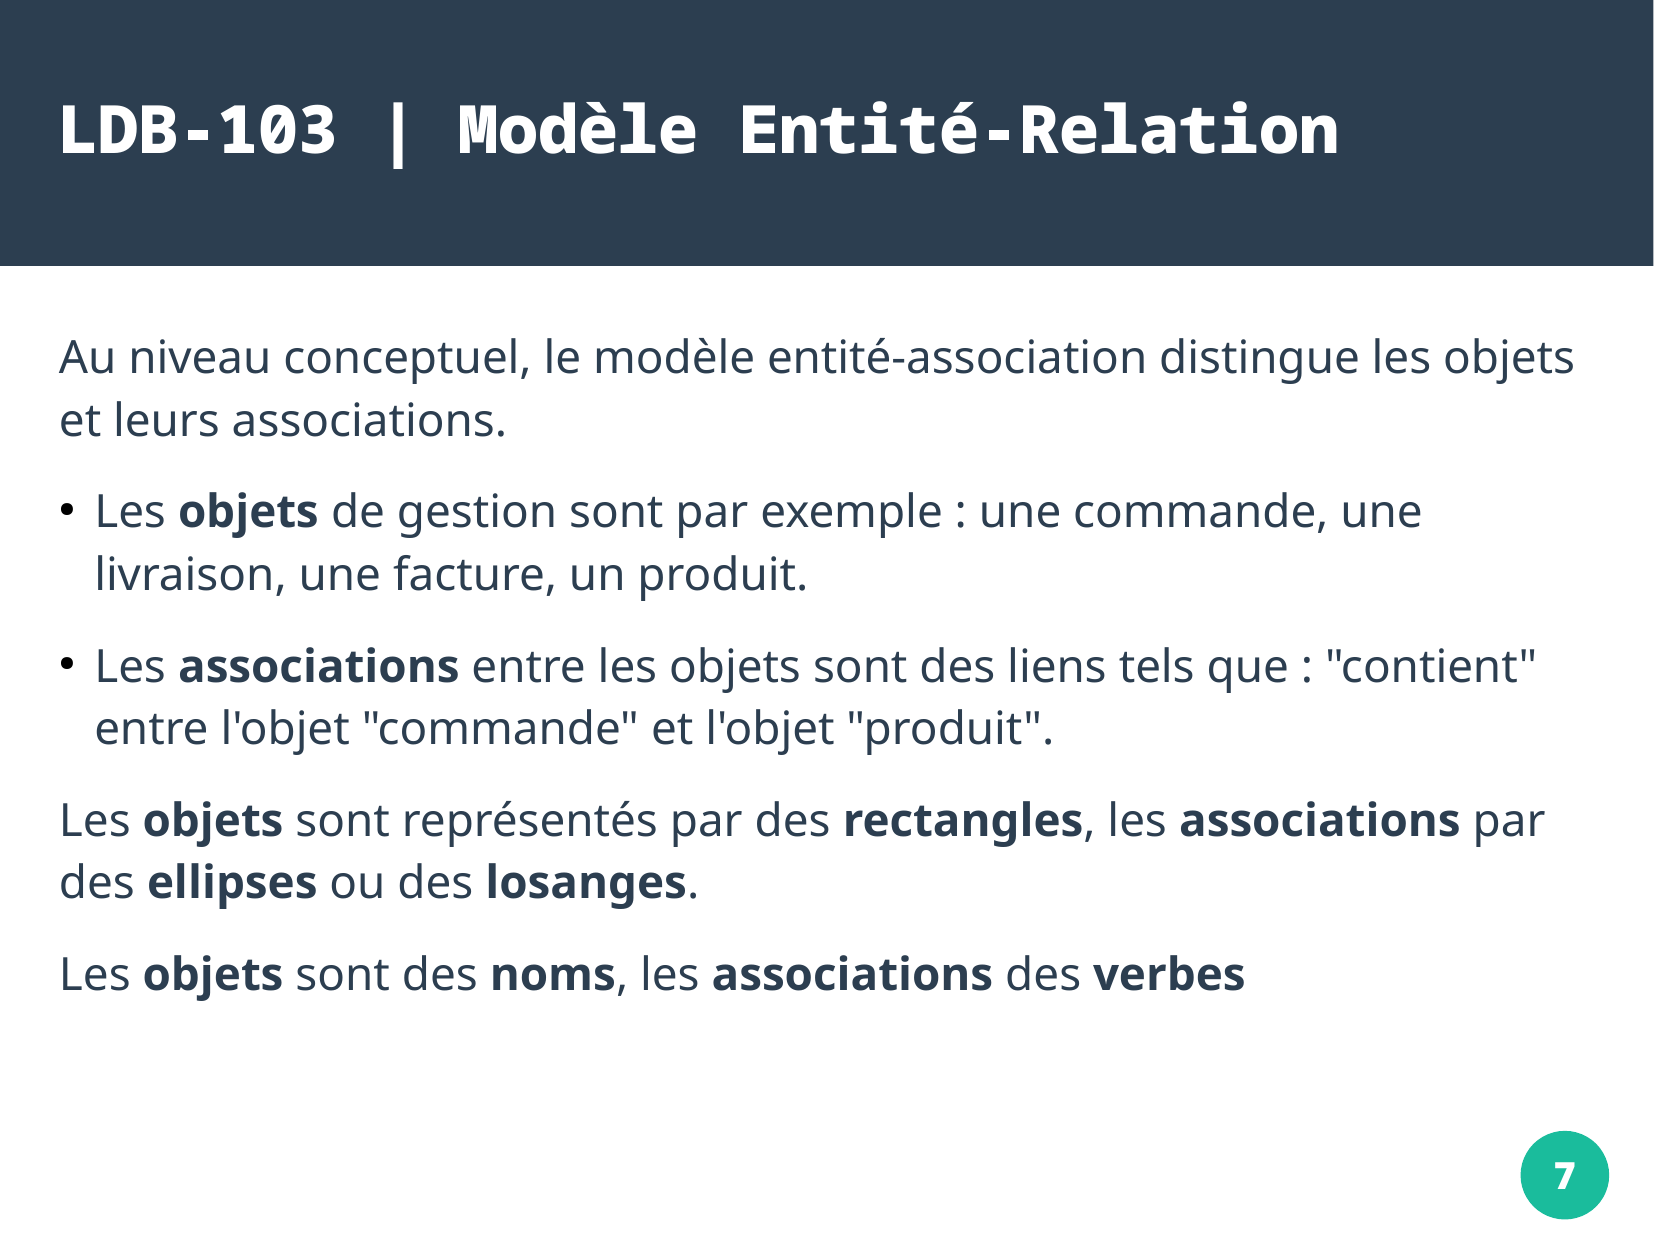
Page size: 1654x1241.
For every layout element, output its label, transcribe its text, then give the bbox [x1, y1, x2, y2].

title LDB-103 | Modèle Entité-Relation [58, 49, 1595, 207]
list Au niveau conceptuel, le modèle entité-association distingue les objets et leurs associations. Les objets de gestion sont par exemple : une commande, une livraison, une facture, un produit. Les associations entre les objets sont des liens tels que : "contient" entre l'objet "commande" et l'objet "produit". Les objets sont représentés par des rectangles, les associations par des ellipses ou des losanges. Les objets sont des noms, les associations des verbes [58, 324, 1595, 1152]
